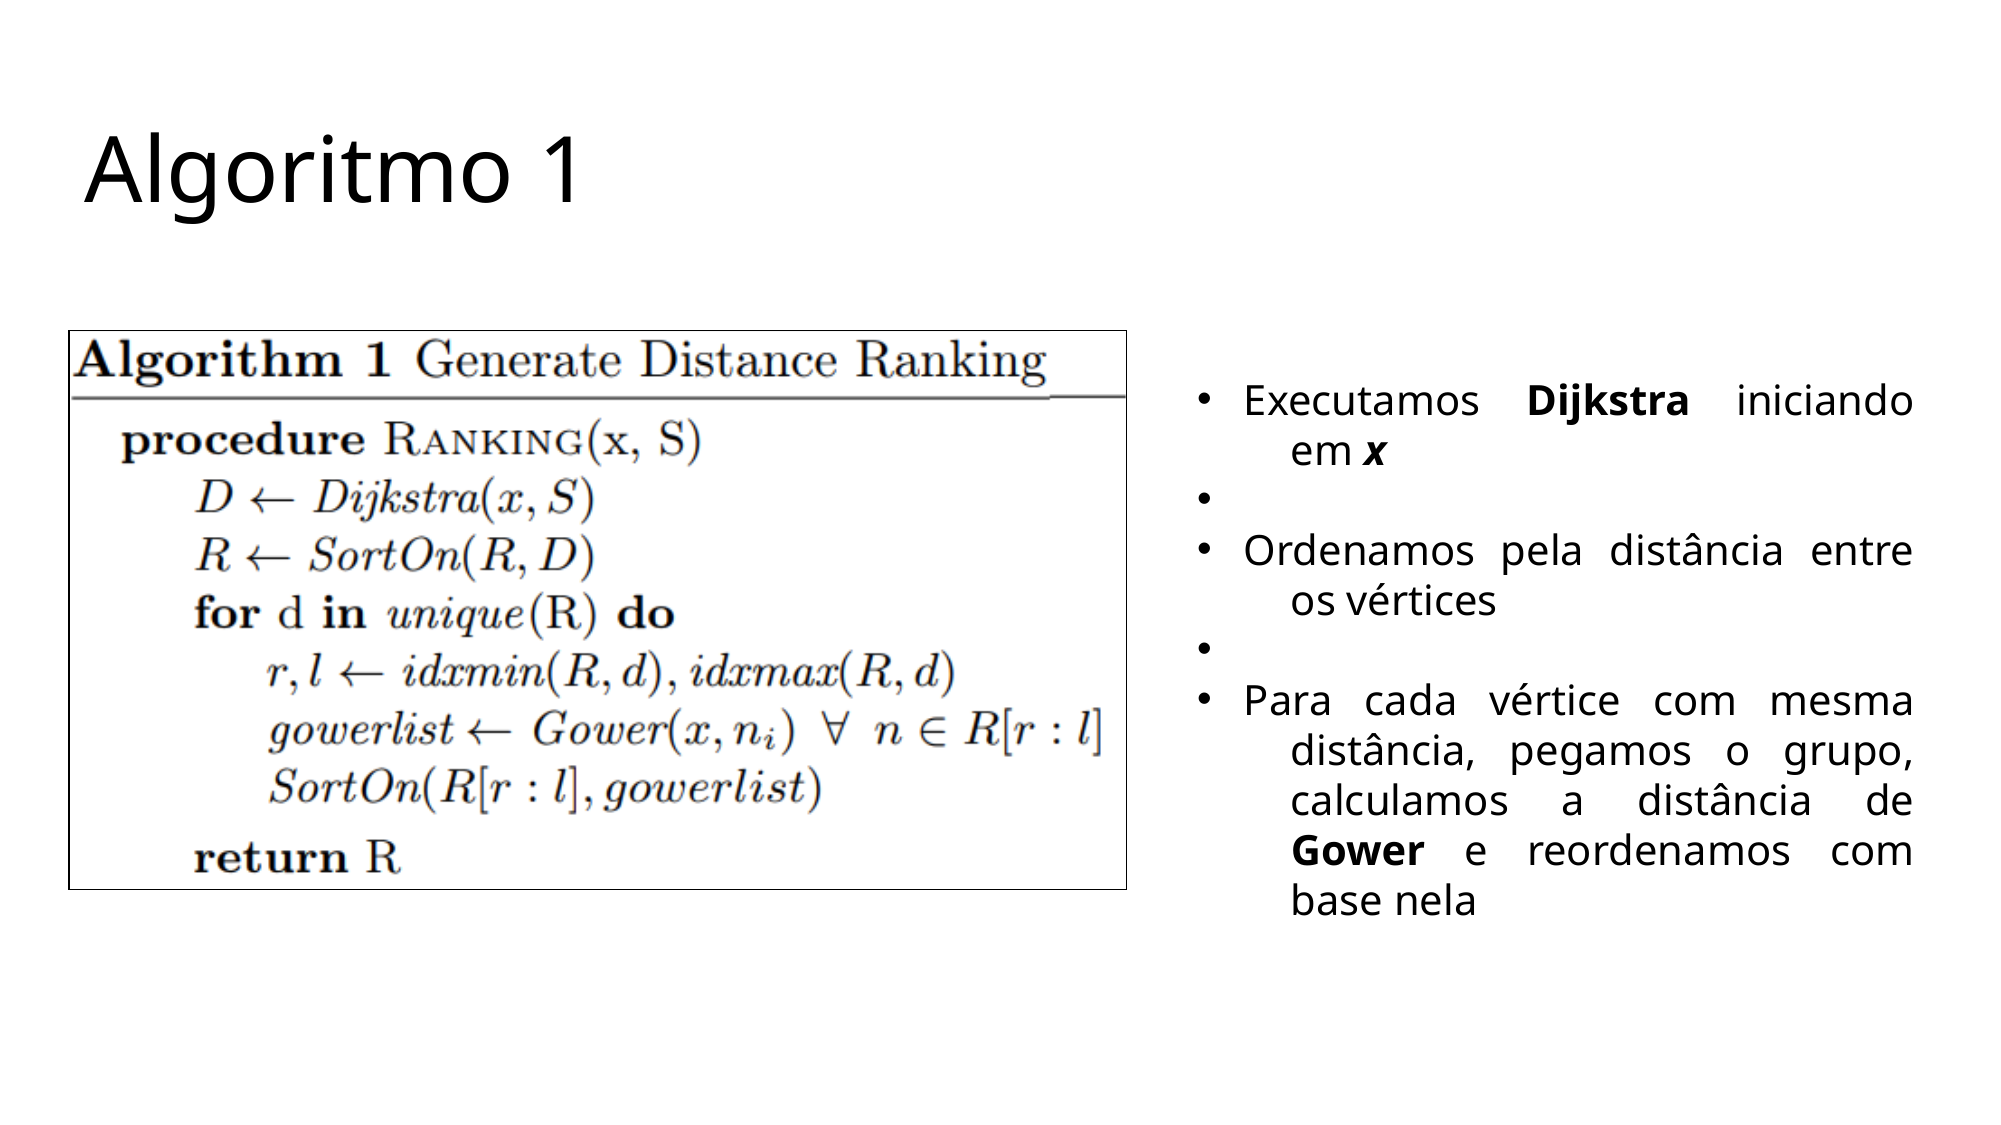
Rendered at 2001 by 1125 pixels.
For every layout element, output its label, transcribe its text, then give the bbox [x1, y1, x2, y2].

picture [69, 331, 1126, 889]
title Algoritmo 1 [69, 63, 1795, 282]
text_box Executamos Dijkstra iniciando em x Ordenamos pela distância entre os vértices Para cada vértice com mesma distância, pegamos o grupo, calculamos a distância de Gower e reordenamos com base nela [1182, 365, 1930, 844]
